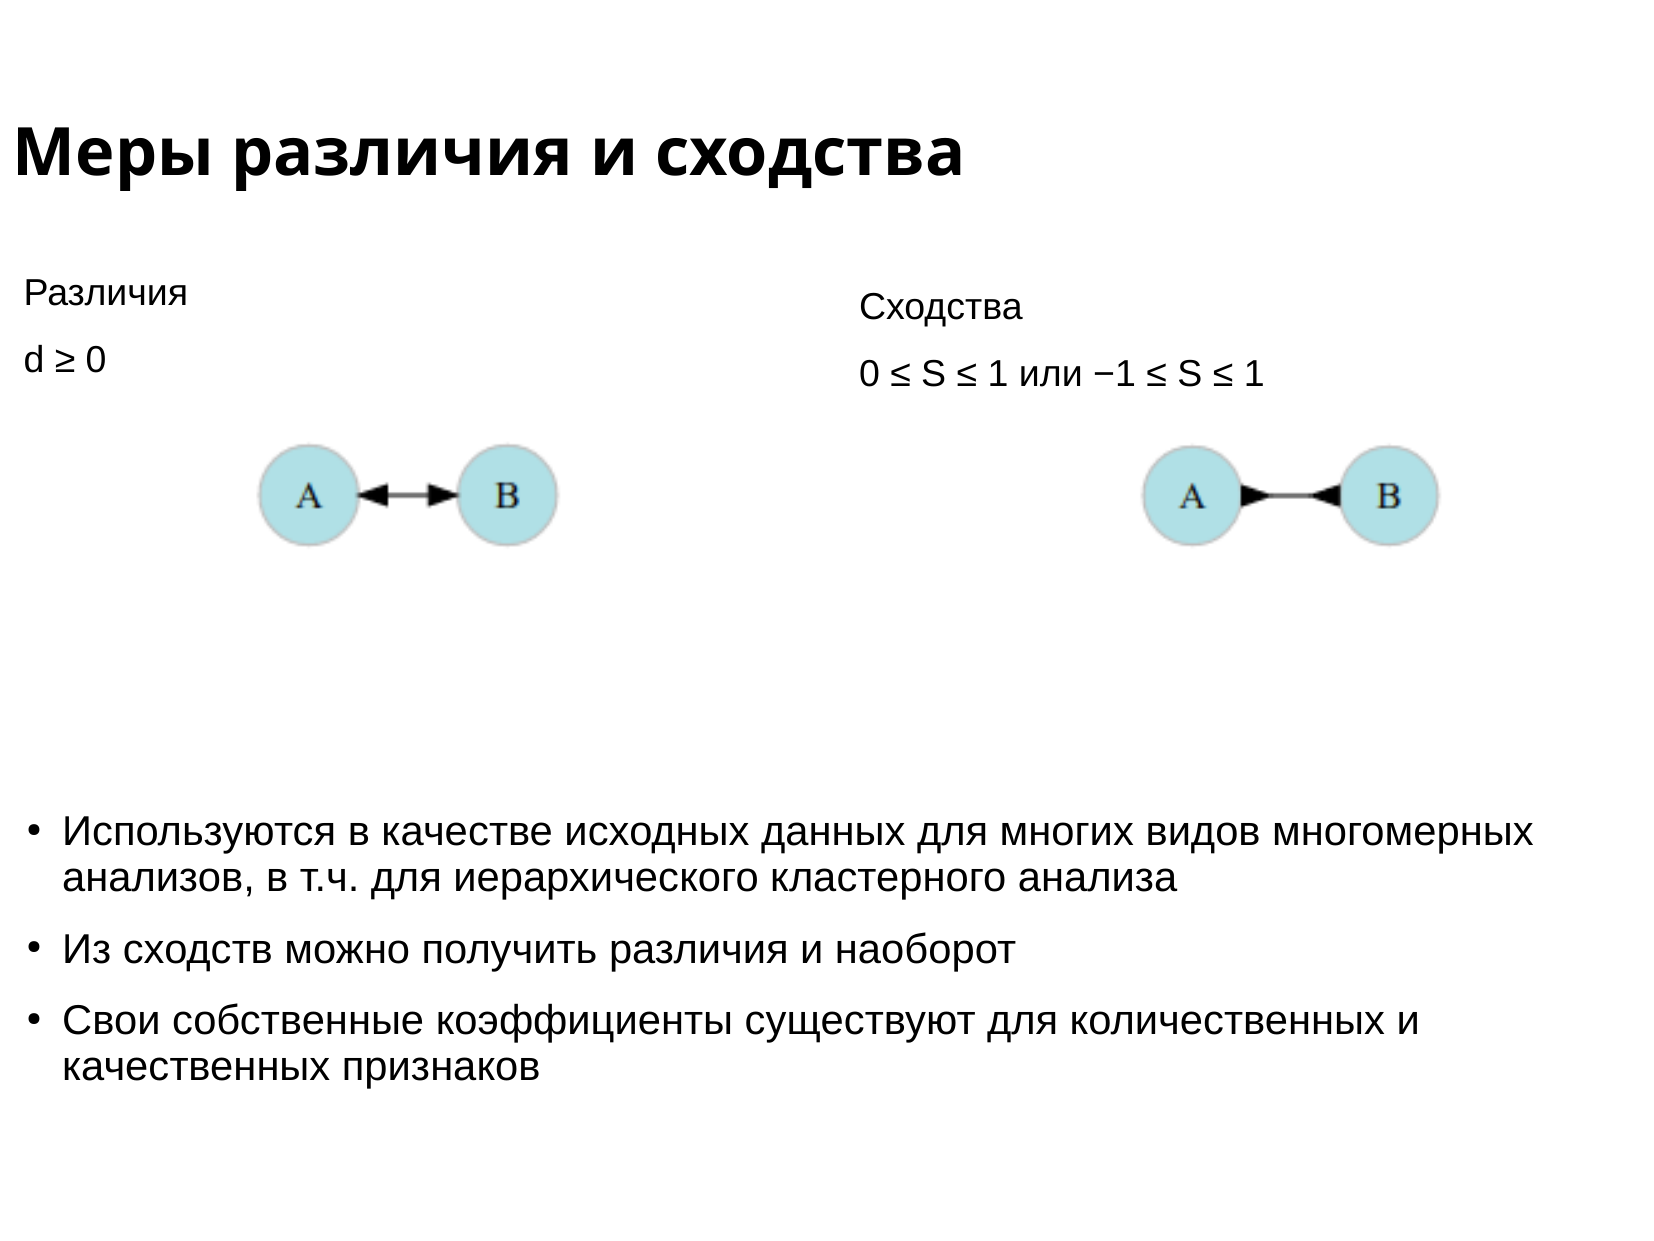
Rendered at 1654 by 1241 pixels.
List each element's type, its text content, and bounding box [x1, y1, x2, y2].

text_box Сходства 0 ≤ S ≤ 1 или −1 ≤ S ≤ 1 [844, 278, 1621, 411]
text_box Используются в качестве исходных данных для многих видов многомерных анализов, в т.ч. для иерархического кластерного анализа Из сходств можно получить различия и наоборот Свои собственные коэффициенты существуют для количественных и качественных признаков [11, 800, 1642, 1215]
title Меры различия и сходства [12, 29, 1633, 270]
text_box Различия d ≥ 0 [8, 264, 753, 450]
picture [1119, 429, 1459, 564]
picture [245, 450, 573, 567]
